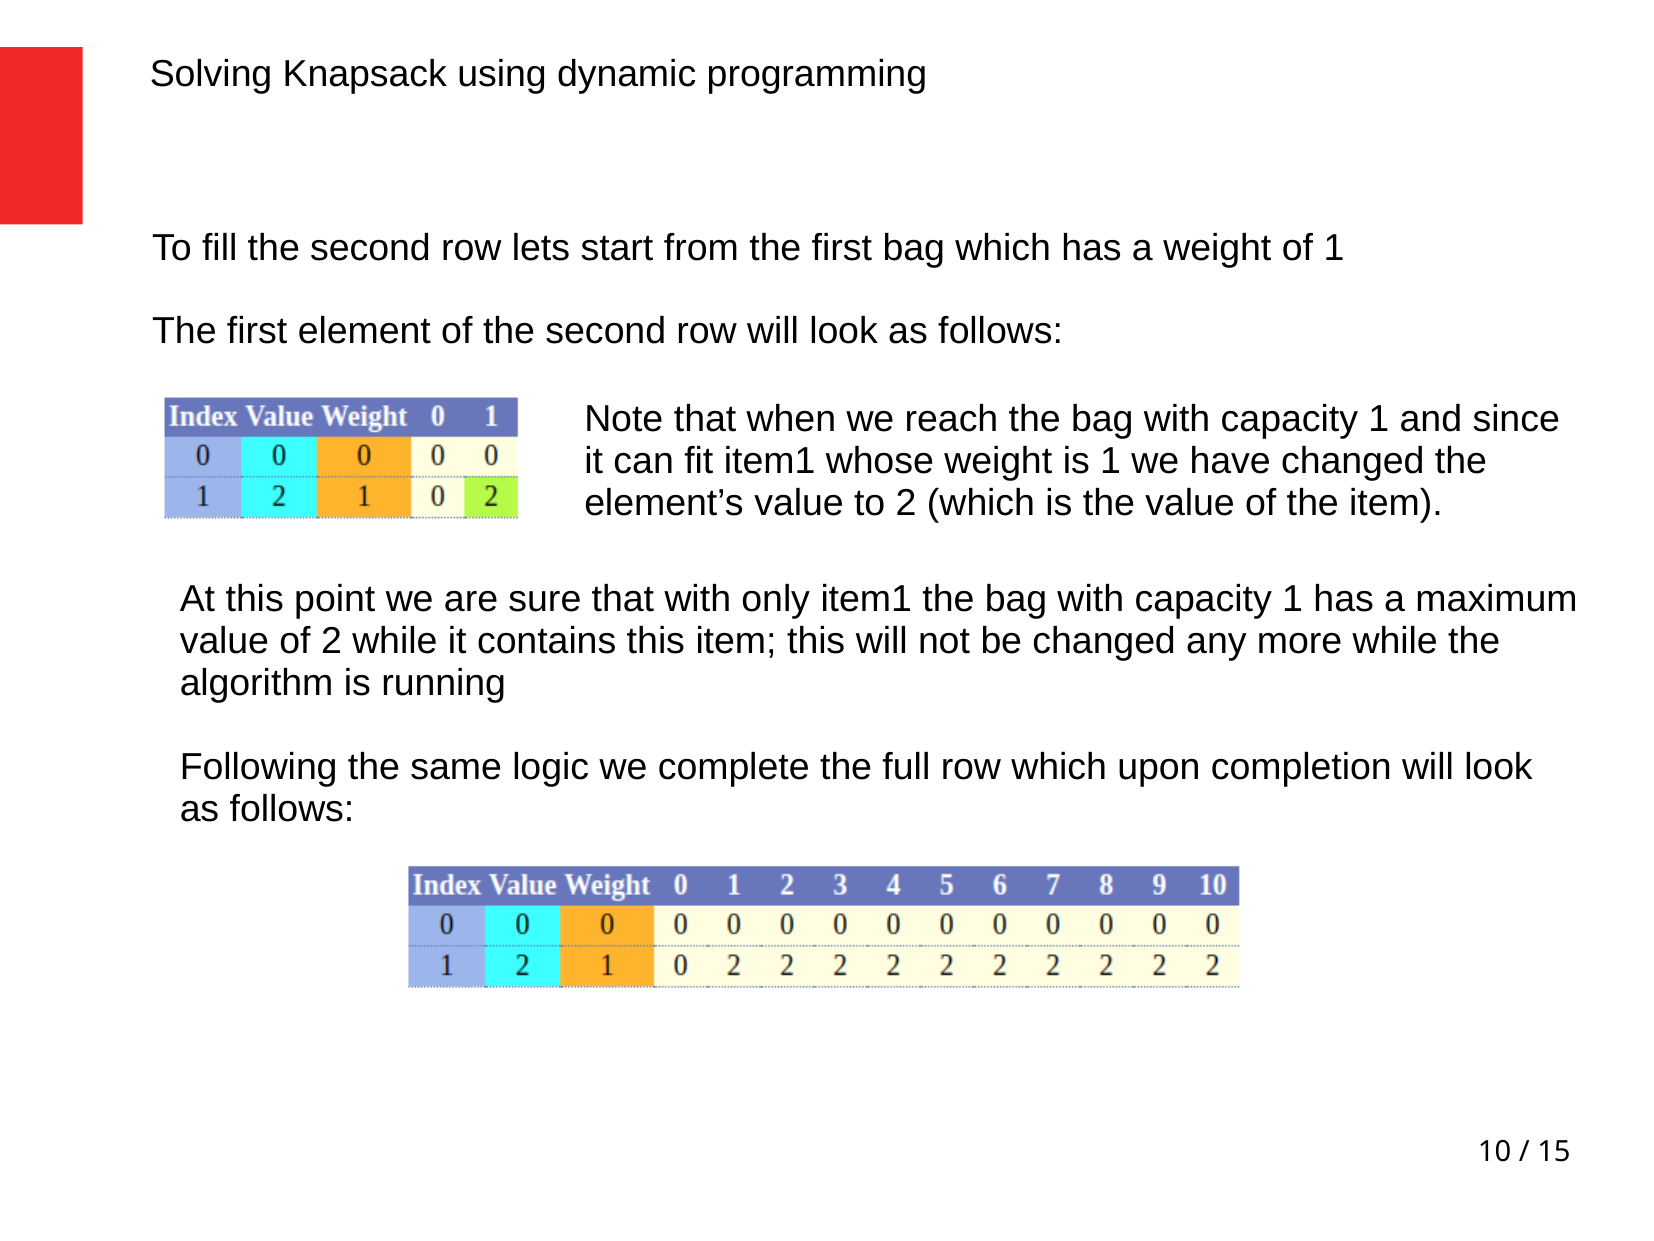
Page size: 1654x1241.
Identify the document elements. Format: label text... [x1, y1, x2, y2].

text_box Solving Knapsack using dynamic programming [135, 45, 961, 102]
picture [157, 390, 526, 526]
text_box At this point we are sure that with only item1 the bag with capacity 1 has a maximum value of 2 while it contains this item; this will not be changed any more while the algorithm is running Following the same logic we complete the full row which upon completion will look as follows: [165, 570, 1594, 837]
picture [404, 857, 1252, 999]
text_box To fill the second row lets start from the first bag which has a weight of 1 The first element of the second row will look as follows: [137, 218, 1516, 451]
text_box Note that when we reach the bag with capacity 1 and since it can fit item1 whose weight is 1 we have changed the element’s value to 2 (which is the value of the item). [569, 390, 1586, 531]
